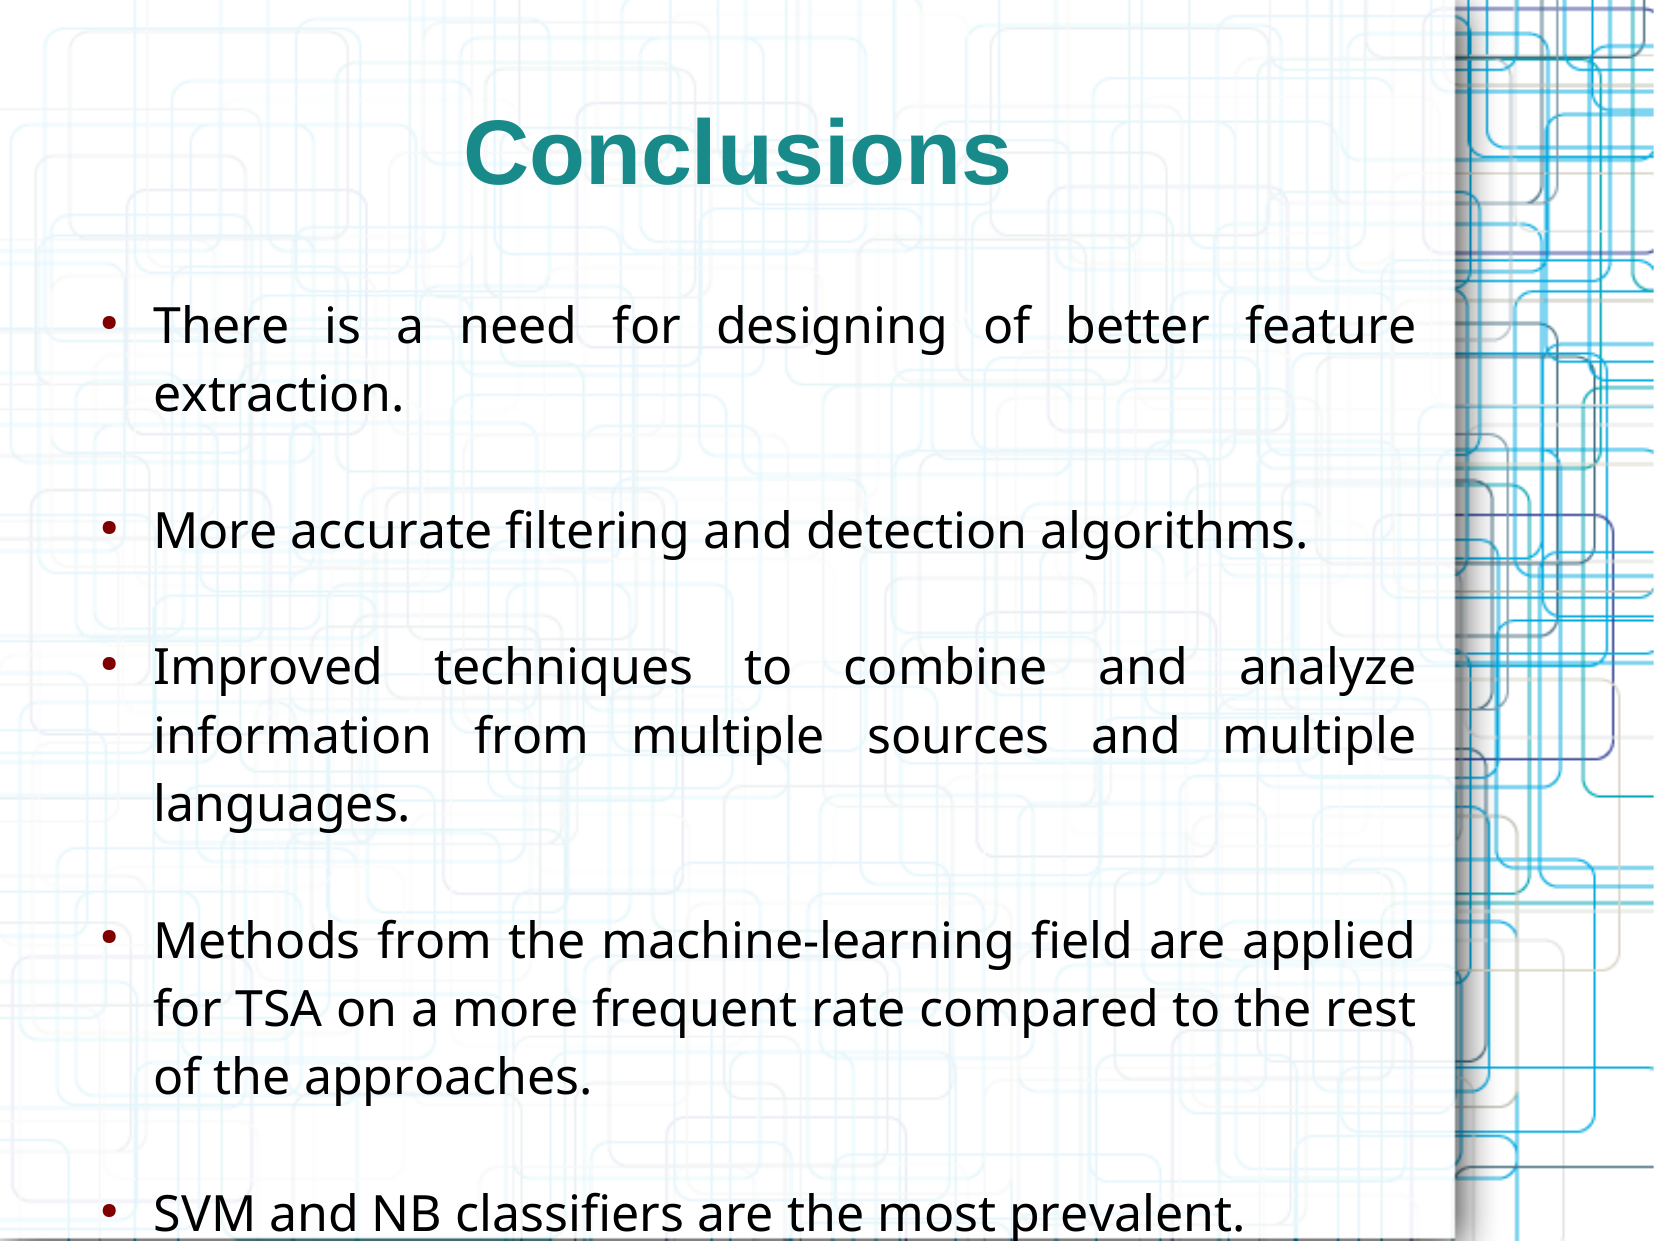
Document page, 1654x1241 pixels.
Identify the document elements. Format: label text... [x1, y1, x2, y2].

title Conclusions [59, 49, 1418, 257]
picture [0, 0, 1654, 1241]
list There is a need for designing of better feature extraction. More accurate filtering and detection algorithms. Improved techniques to combine and analyze information from multiple sources and multiple languages. Methods from the machine-learning field are applied for TSA on a more frequent rate compared to the rest of the approaches. SVM and NB classifiers are the most prevalent. [82, 290, 1418, 1162]
picture [1018, 1207, 1032, 1228]
